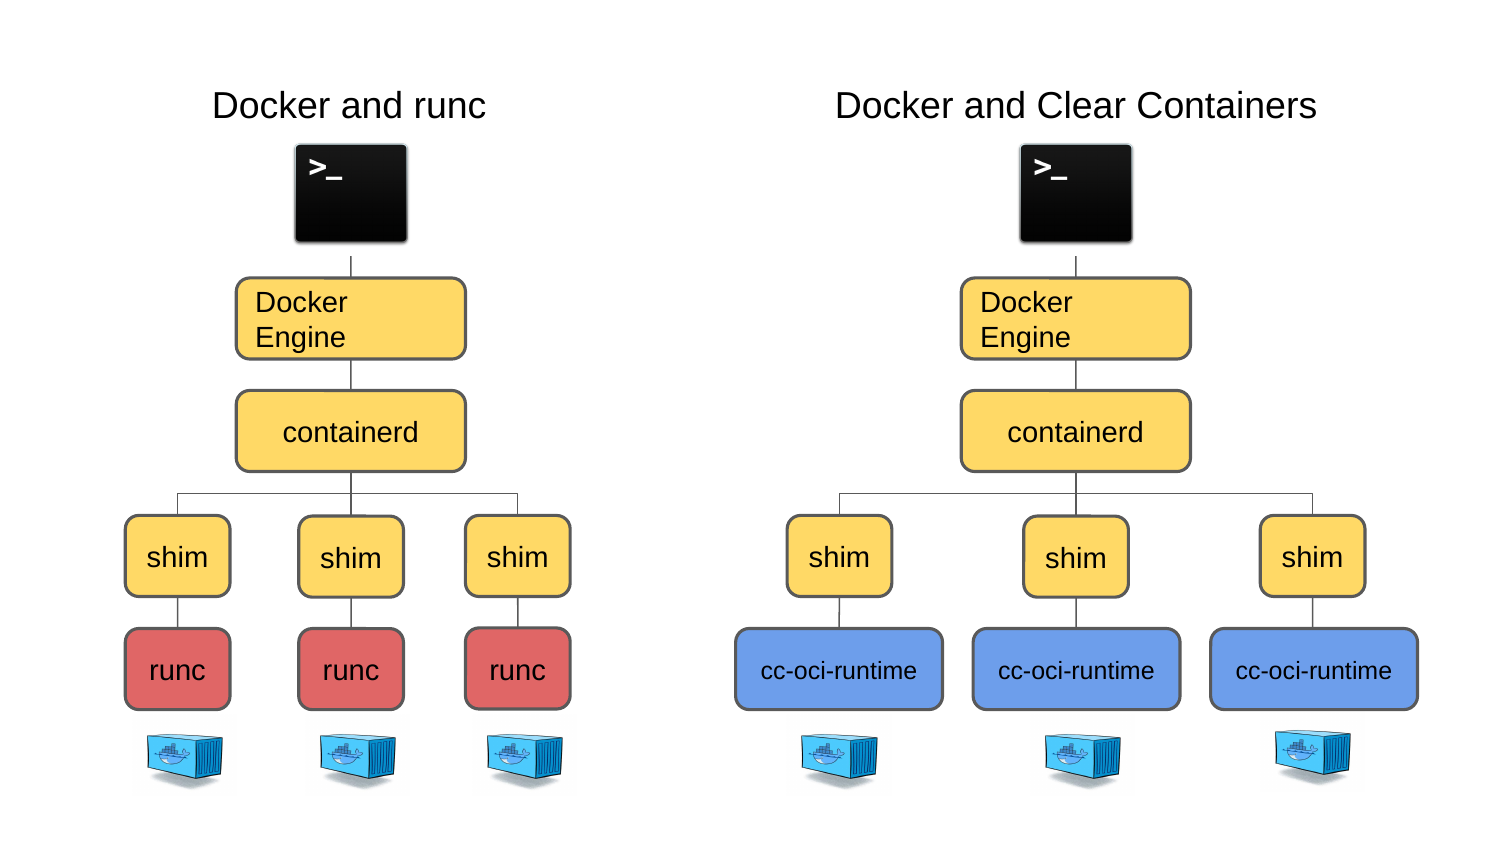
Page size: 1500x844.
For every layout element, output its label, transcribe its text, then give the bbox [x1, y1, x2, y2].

text_box shim [125, 515, 231, 597]
picture [472, 714, 577, 796]
picture [287, 129, 415, 257]
picture [1012, 129, 1140, 257]
text_box cc-oci-runtime [973, 628, 1181, 710]
text_box runc [298, 628, 404, 710]
text_box shim [298, 516, 404, 598]
text_box Docker and Clear Containers [811, 66, 1341, 125]
text_box runc [465, 627, 571, 710]
text_box shim [787, 515, 892, 597]
text_box shim [465, 515, 571, 597]
text_box Docker Engine [961, 277, 1191, 360]
picture [1030, 714, 1135, 796]
text_box Docker and runc [195, 66, 503, 125]
text_box Docker Engine [236, 277, 466, 360]
picture [1260, 710, 1365, 792]
text_box containerd [236, 390, 466, 472]
picture [132, 714, 237, 796]
text_box cc-oci-runtime [735, 628, 943, 710]
text_box containerd [961, 390, 1191, 472]
text_box shim [1260, 515, 1366, 597]
text_box runc [125, 628, 231, 710]
picture [786, 714, 892, 796]
text_box cc-oci-runtime [1210, 628, 1418, 710]
text_box shim [1023, 516, 1129, 598]
picture [305, 714, 410, 796]
